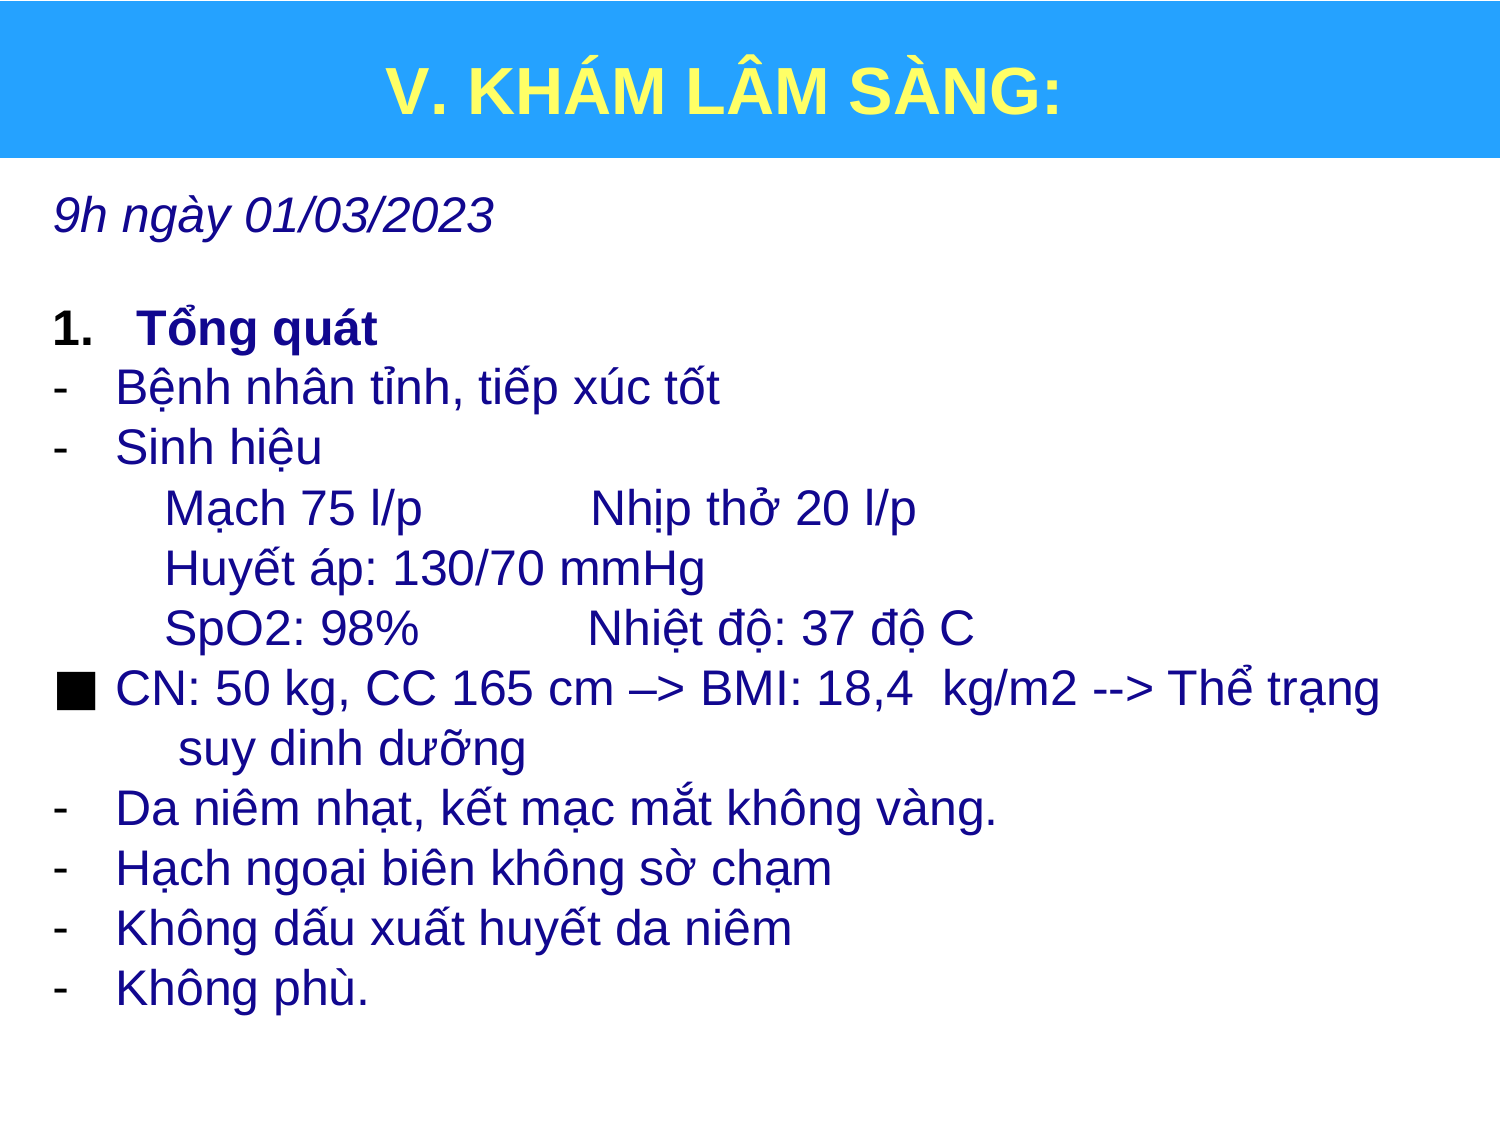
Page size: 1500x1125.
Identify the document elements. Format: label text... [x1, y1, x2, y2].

text_box Tổng quát Bệnh nhân tỉnh, tiếp xúc tốt Sinh hiệu Mạch 75 l/p Nhịp thở 20 l/p Huyết áp: 130/70 mmHg SpO2: 98% Nhiệt độ: 37 độ C CN: 50 kg, CC 165 cm –> BMI: 18,4 kg/m2 --> Thể trạng suy dinh dưỡng Da niêm nhạt, kết mạc mắt không vàng. Hạch ngoại biên không sờ chạm Không dấu xuất huyết da niêm Không phù. [37, 287, 1463, 1091]
title V. KHÁM LÂM SÀNG: [87, 24, 1363, 150]
text_box 9h ngày 01/03/2023 [37, 174, 1268, 287]
